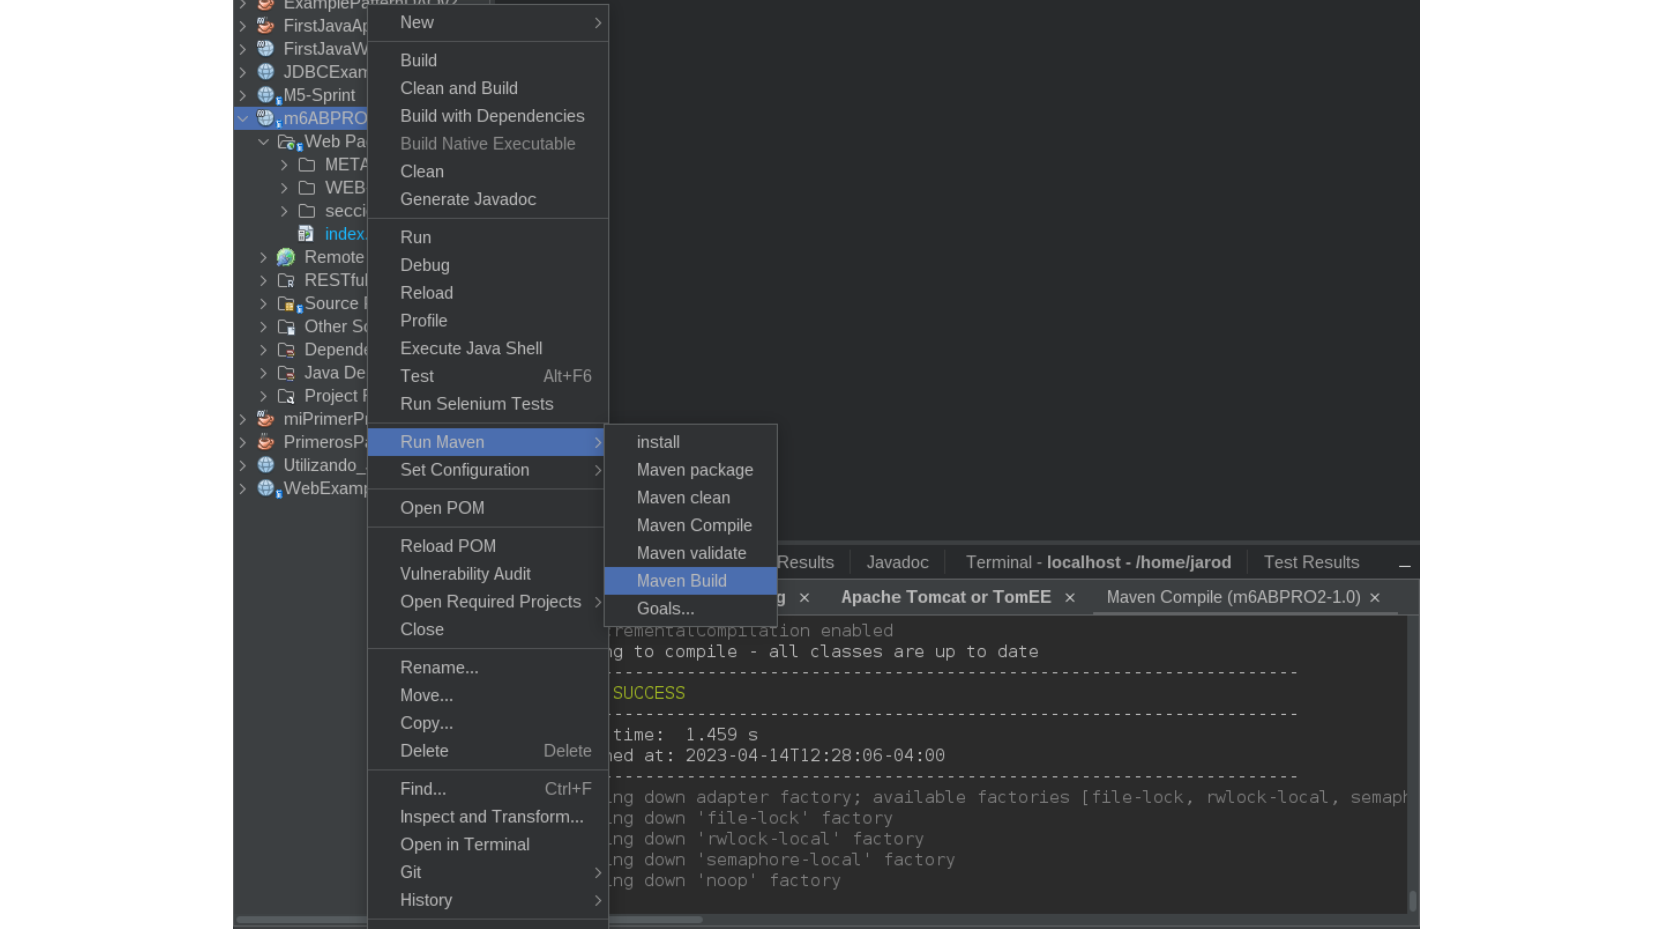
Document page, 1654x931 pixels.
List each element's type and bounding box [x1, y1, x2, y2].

picture [233, 0, 1420, 929]
